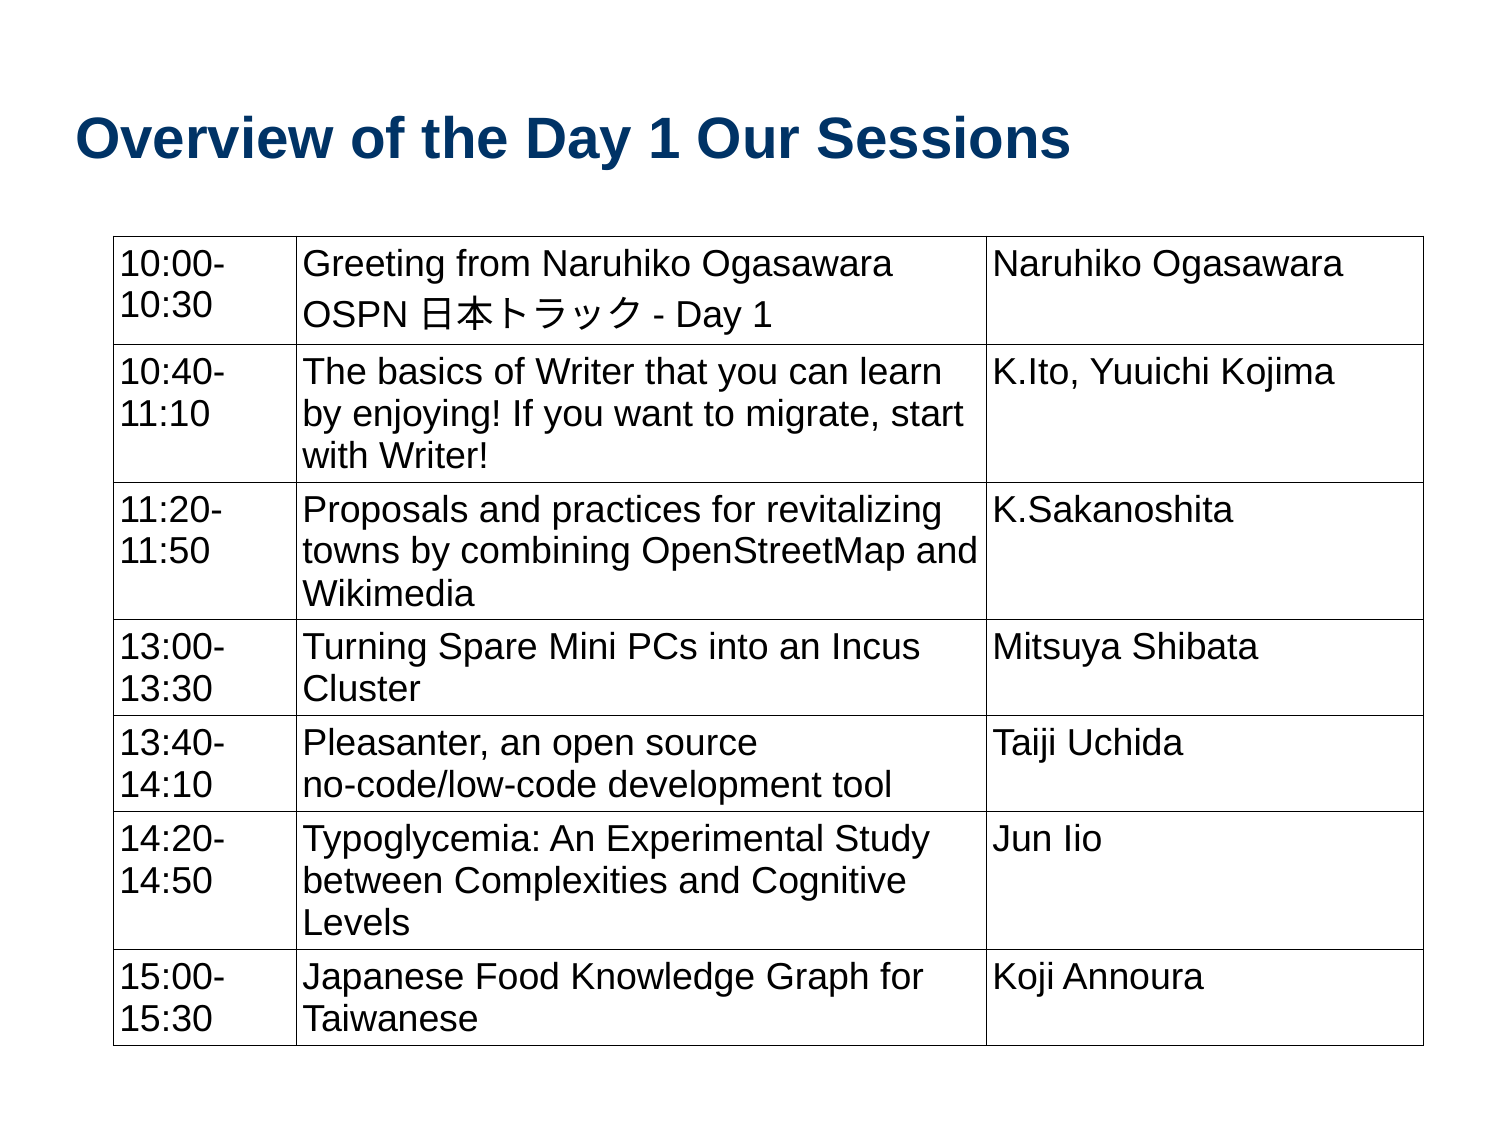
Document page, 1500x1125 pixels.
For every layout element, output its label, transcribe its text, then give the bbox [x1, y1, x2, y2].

table_cell 14:20- 14:50 [114, 812, 296, 949]
table_cell 13:40- 14:10 [114, 716, 296, 811]
table_cell The basics of Writer that you can learn by enjoying! If you want to migrate, start with Writer! [297, 345, 986, 482]
table_cell Koji Annoura [987, 950, 1423, 1045]
table_cell Proposals and practices for revitalizing towns by combining OpenStreetMap and Wikimedia [297, 483, 986, 619]
table_cell Taiji Uchida [987, 716, 1423, 811]
table_header Greeting from Naruhiko Ogasawara OSPN 日本トラック - Day 1 [297, 237, 986, 344]
title Overview of the Day 1 Our Sessions [75, 45, 1425, 233]
table_cell Jun Iio [987, 812, 1423, 949]
table_cell Turning Spare Mini PCs into an Incus Cluster [297, 620, 986, 715]
table_header Naruhiko Ogasawara [987, 237, 1423, 344]
table_cell 15:00- 15:30 [114, 950, 296, 1045]
table_cell Mitsuya Shibata [987, 620, 1423, 715]
table_cell Typoglycemia: An Experimental Study between Complexities and Cognitive Levels [297, 812, 986, 949]
table_cell 10:40- 11:10 [114, 345, 296, 482]
table_cell Pleasanter, an open source no-code/low-code development tool [297, 716, 986, 811]
table_cell 11:20- 11:50 [114, 483, 296, 619]
table_cell Japanese Food Knowledge Graph for Taiwanese [297, 950, 986, 1045]
table_cell K.Ito, Yuuichi Kojima [987, 345, 1423, 482]
table_header 10:00- 10:30 [114, 237, 296, 344]
table_cell K.Sakanoshita [987, 483, 1423, 619]
table_cell 13:00- 13:30 [114, 620, 296, 715]
